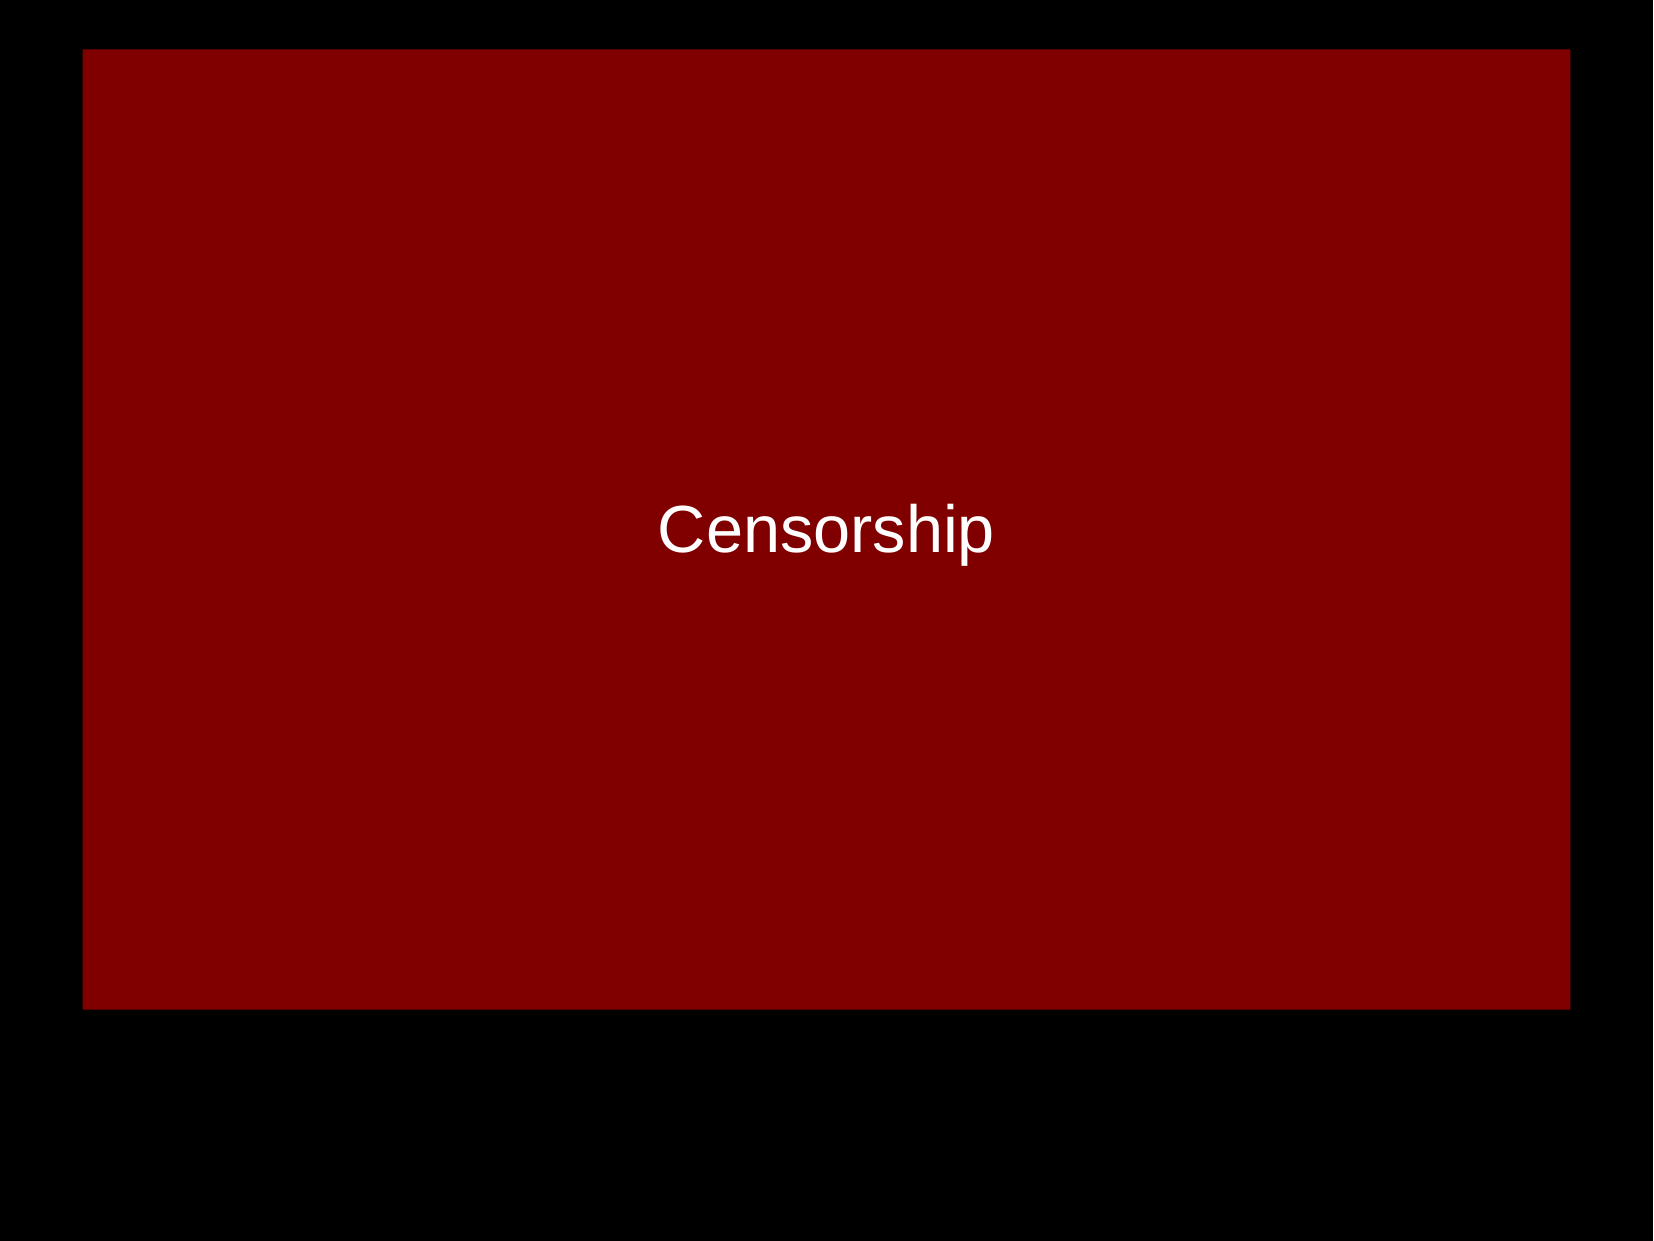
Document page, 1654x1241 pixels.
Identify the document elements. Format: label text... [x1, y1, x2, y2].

subtitle Censorship [82, 49, 1571, 1010]
